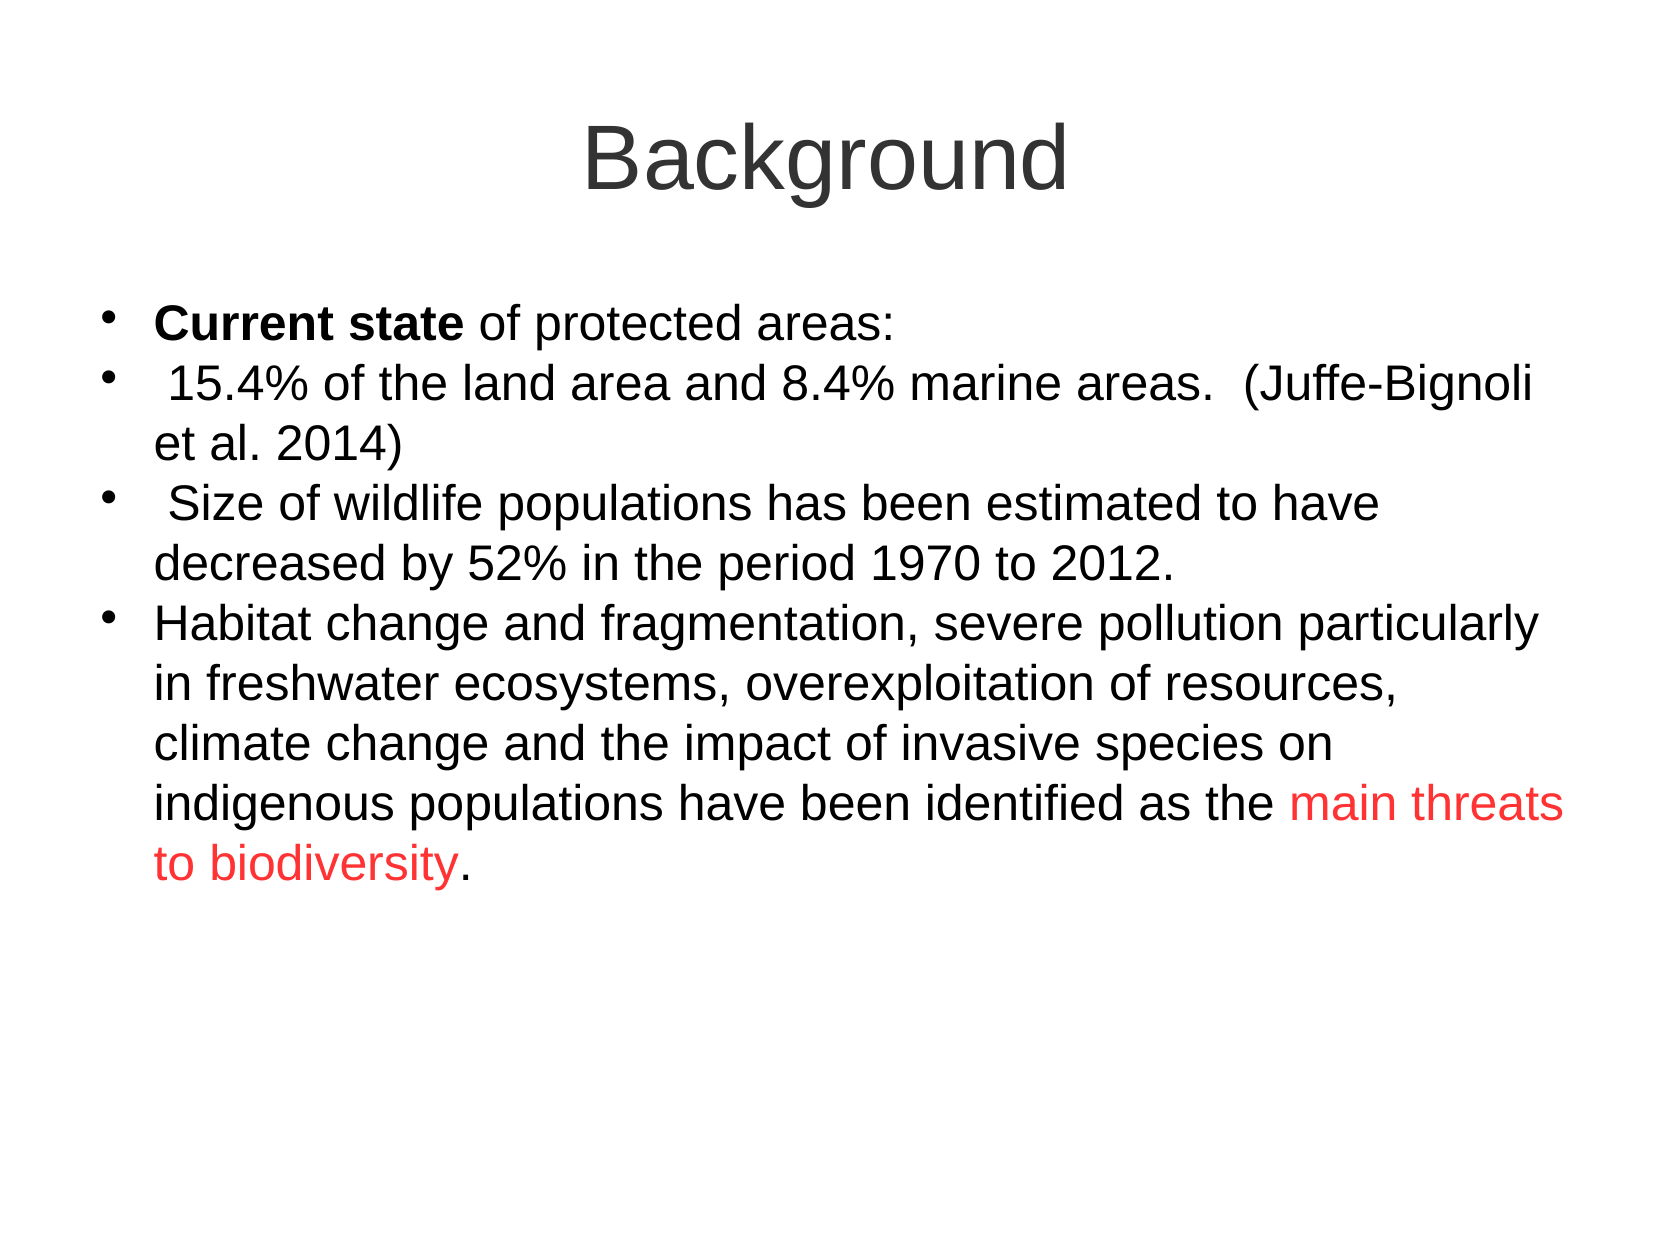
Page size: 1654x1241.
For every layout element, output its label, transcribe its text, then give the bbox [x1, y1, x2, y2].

text_box Current state of protected areas: 15.4% of the land area and 8.4% marine areas. (Juffe-Bignoli et al. 2014) Size of wildlife populations has been estimated to have decreased by 52% in the period 1970 to 2012. Habitat change and fragmentation, severe pollution particularly in freshwater ecosystems, overexploitation of resources, climate change and the impact of invasive species on indigenous populations have been identified as the main threats to biodiversity. [82, 290, 1571, 1010]
text_box Background [82, 49, 1571, 257]
